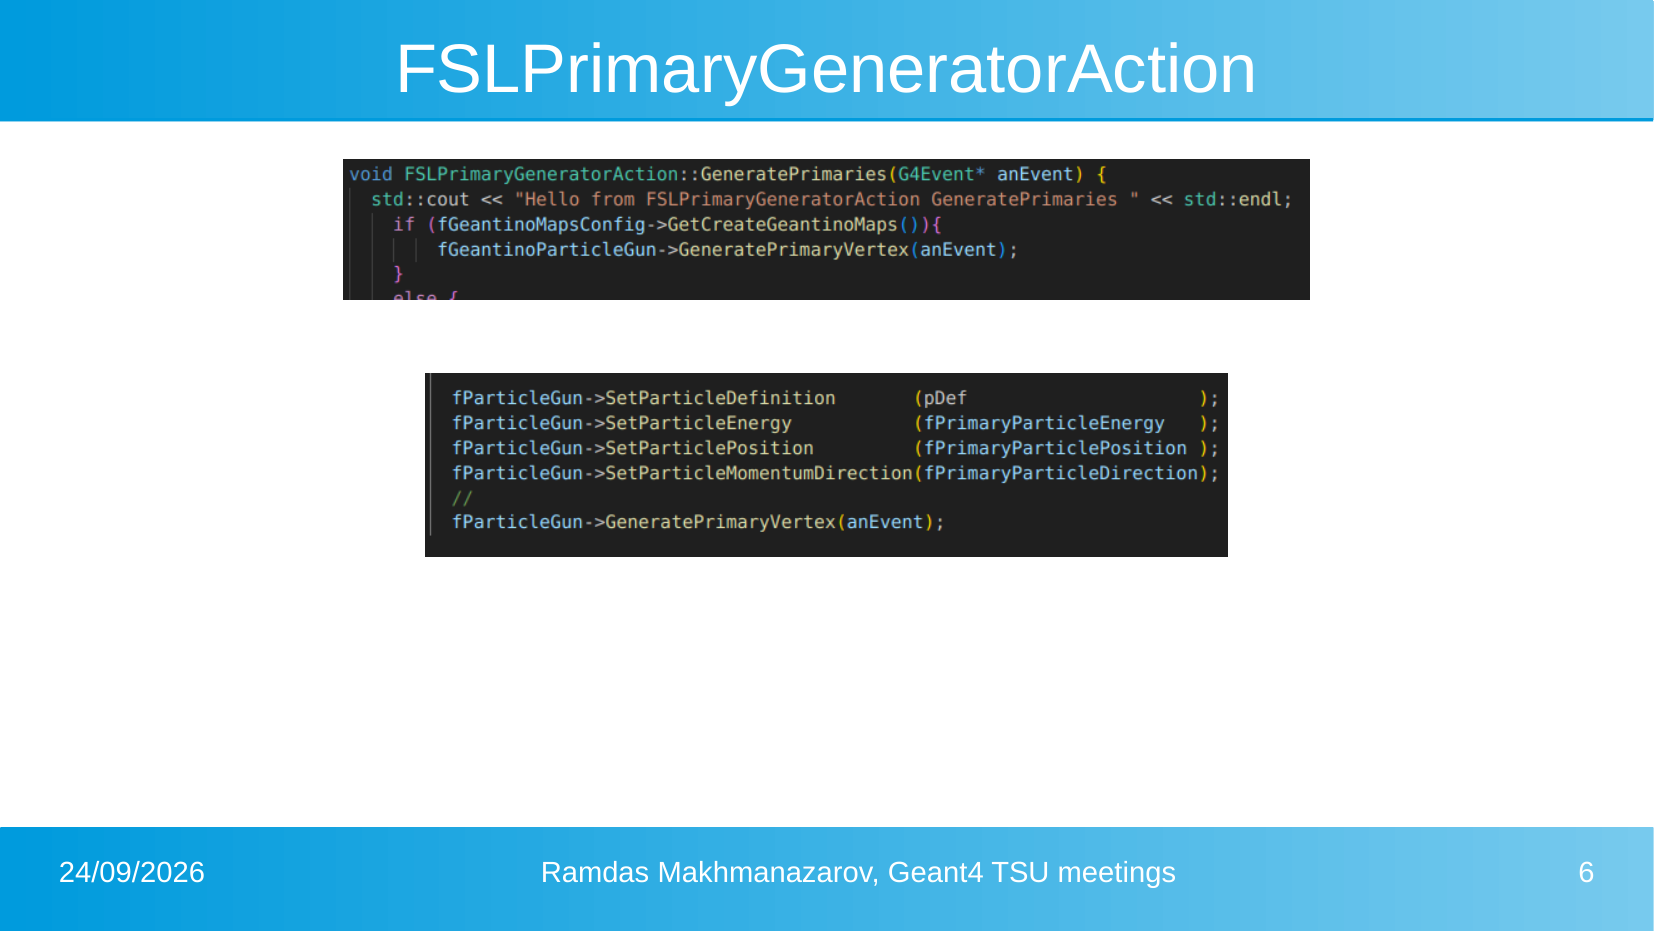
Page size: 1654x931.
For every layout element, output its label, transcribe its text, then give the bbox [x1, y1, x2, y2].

picture [343, 159, 1310, 301]
title FSLPrimaryGeneratorAction [59, 29, 1595, 109]
picture [425, 373, 1228, 557]
